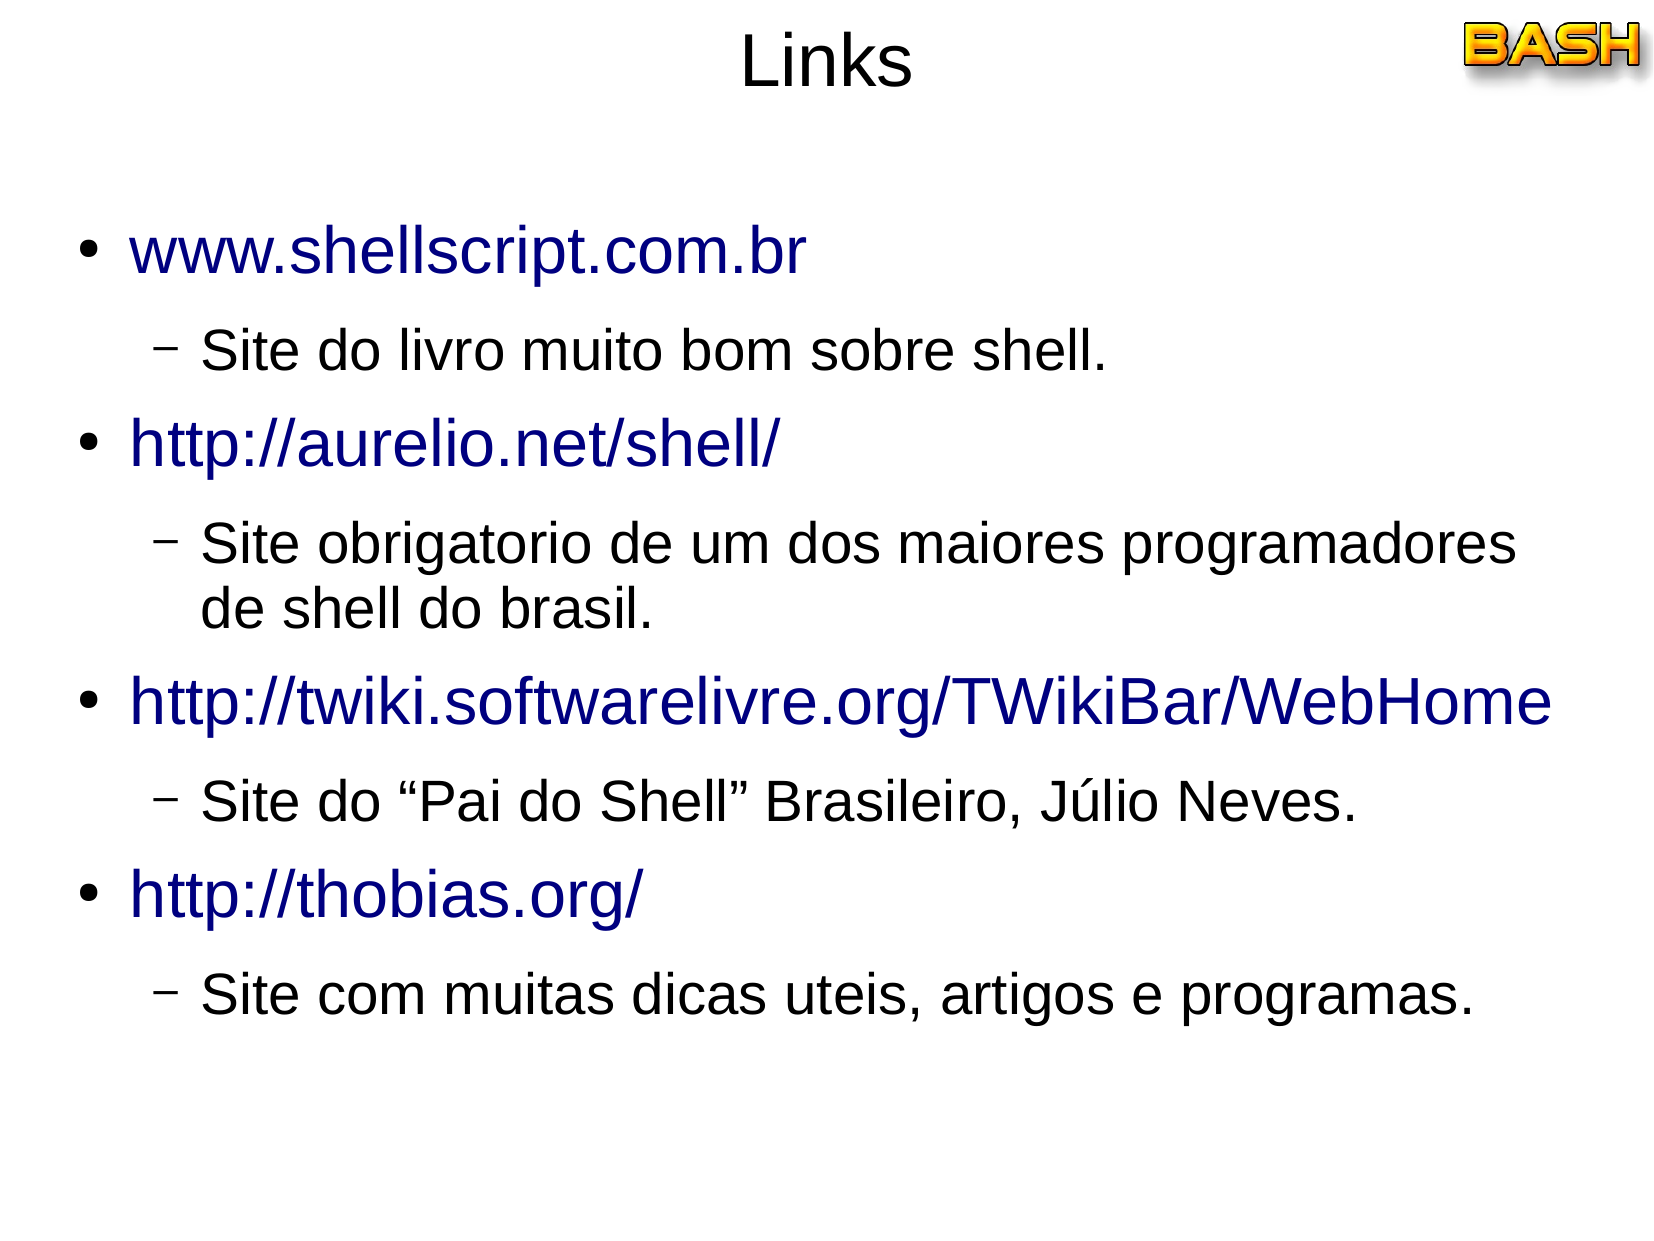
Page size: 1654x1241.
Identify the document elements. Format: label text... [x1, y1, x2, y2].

title Links [82, 18, 1571, 103]
picture [1450, 0, 1654, 96]
list www.shellscript.com.br Site do livro muito bom sobre shell. http://aurelio.net/shell/ Site obrigatorio de um dos maiores programadores de shell do brasil. http://twiki.softwarelivre.org/TWikiBar/WebHome Site do “Pai do Shell” Brasileiro, Júlio Neves. http://thobias.org/ Site com muitas dicas uteis, artigos e programas. [59, 213, 1571, 1027]
